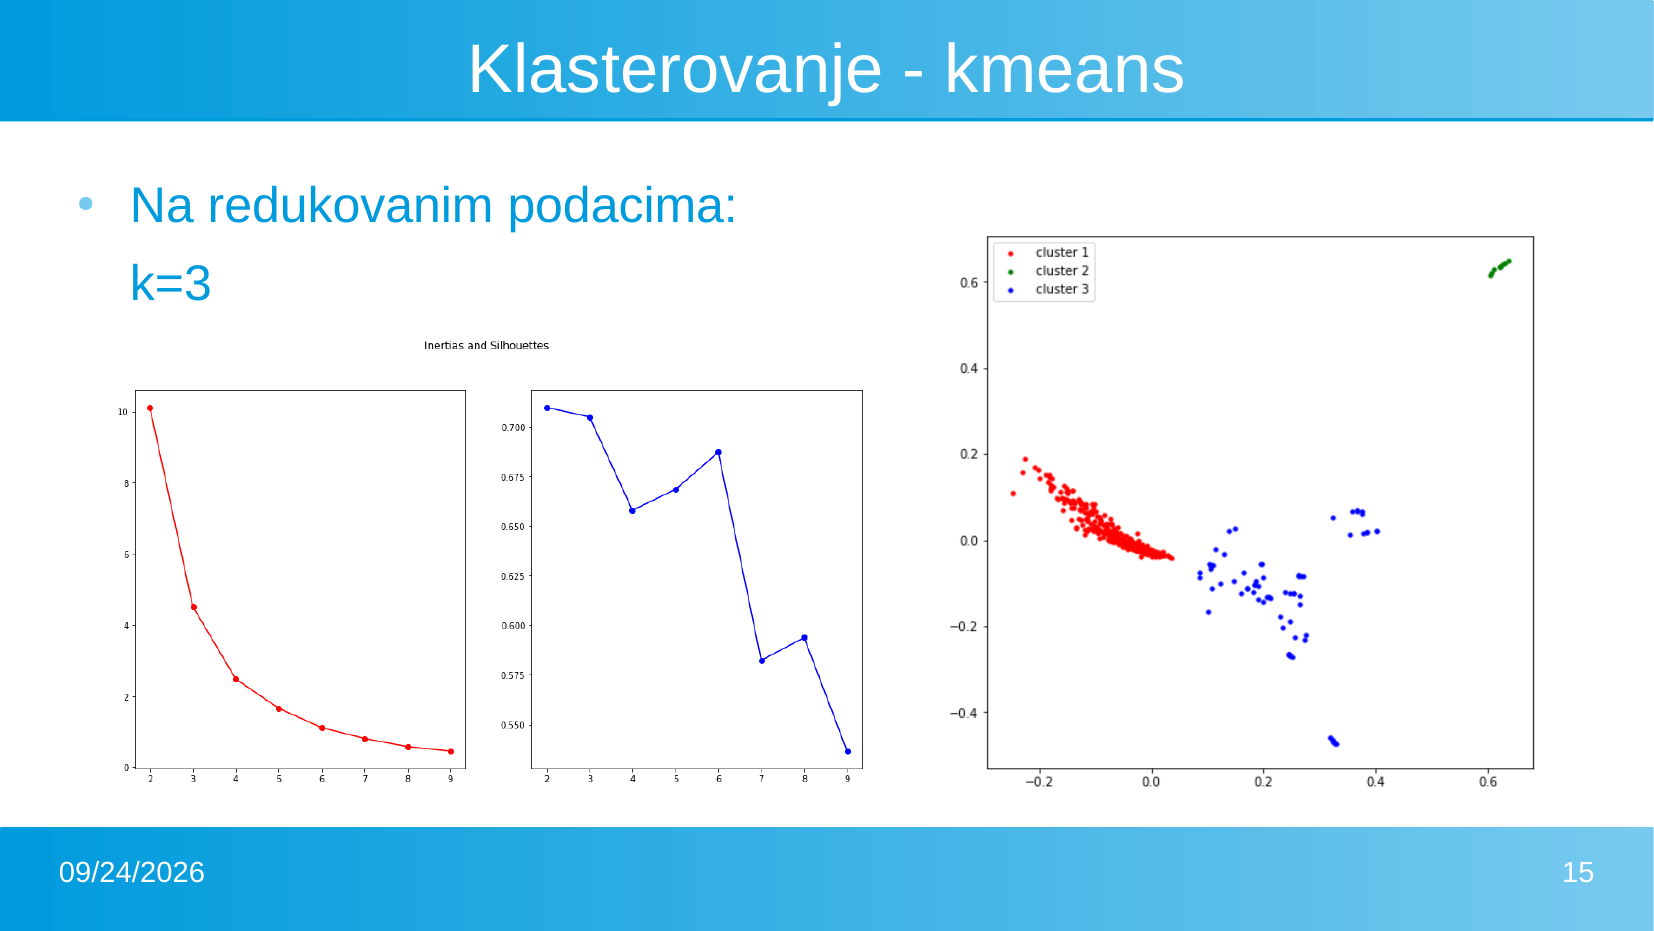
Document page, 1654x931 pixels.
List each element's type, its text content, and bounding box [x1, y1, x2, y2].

list Na redukovanim podacima: k=3 [59, 177, 1595, 768]
picture [937, 224, 1566, 811]
title Klasterovanje - kmeans [59, 29, 1595, 108]
picture [112, 335, 874, 788]
